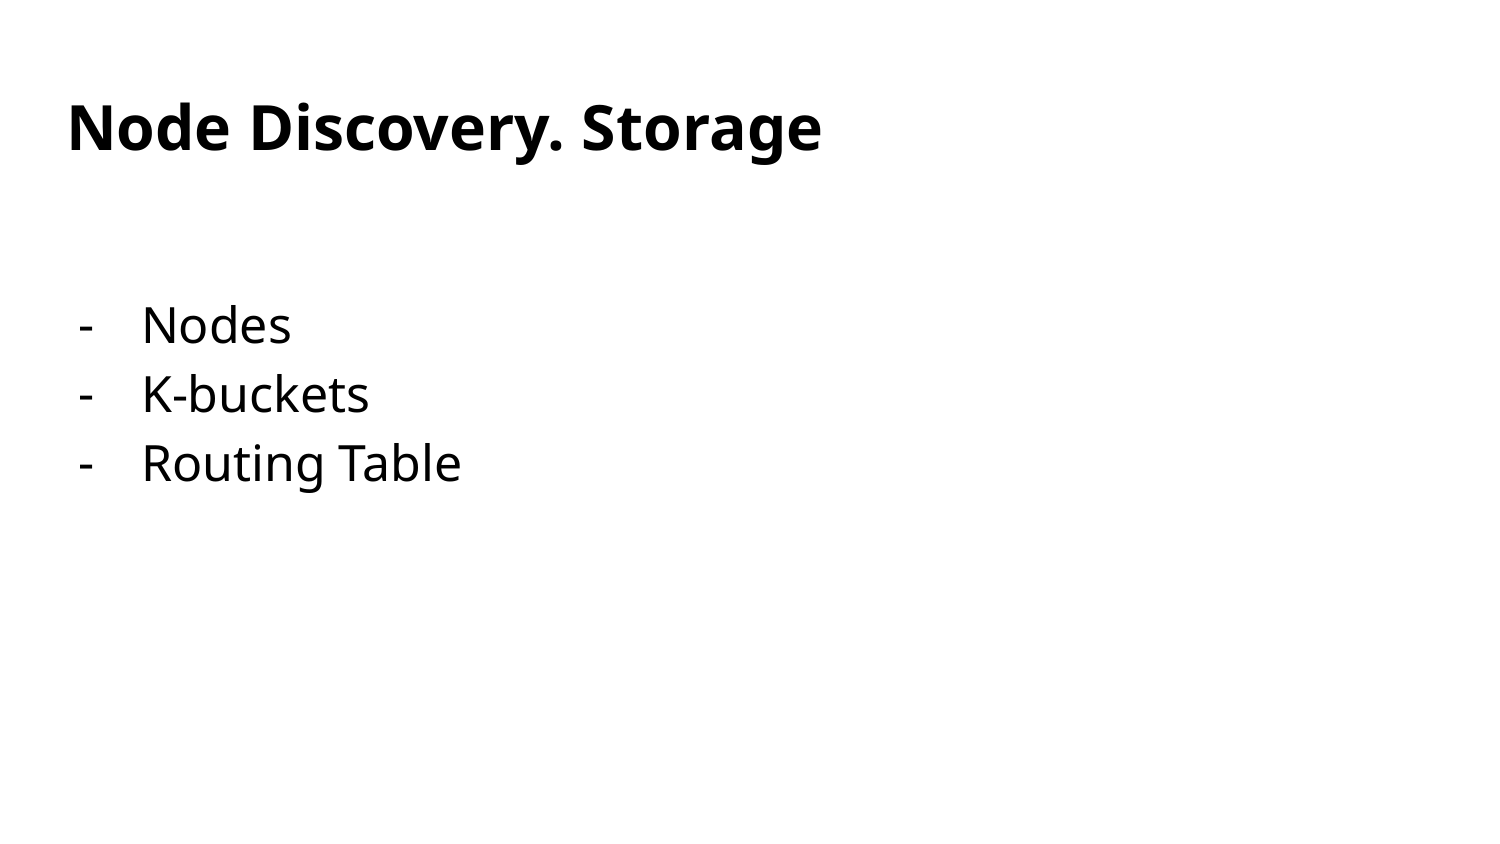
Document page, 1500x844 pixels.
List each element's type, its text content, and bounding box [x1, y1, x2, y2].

list Nodes K-buckets Routing Table [51, 269, 1449, 830]
title Node Discovery. Storage [51, 72, 1449, 176]
